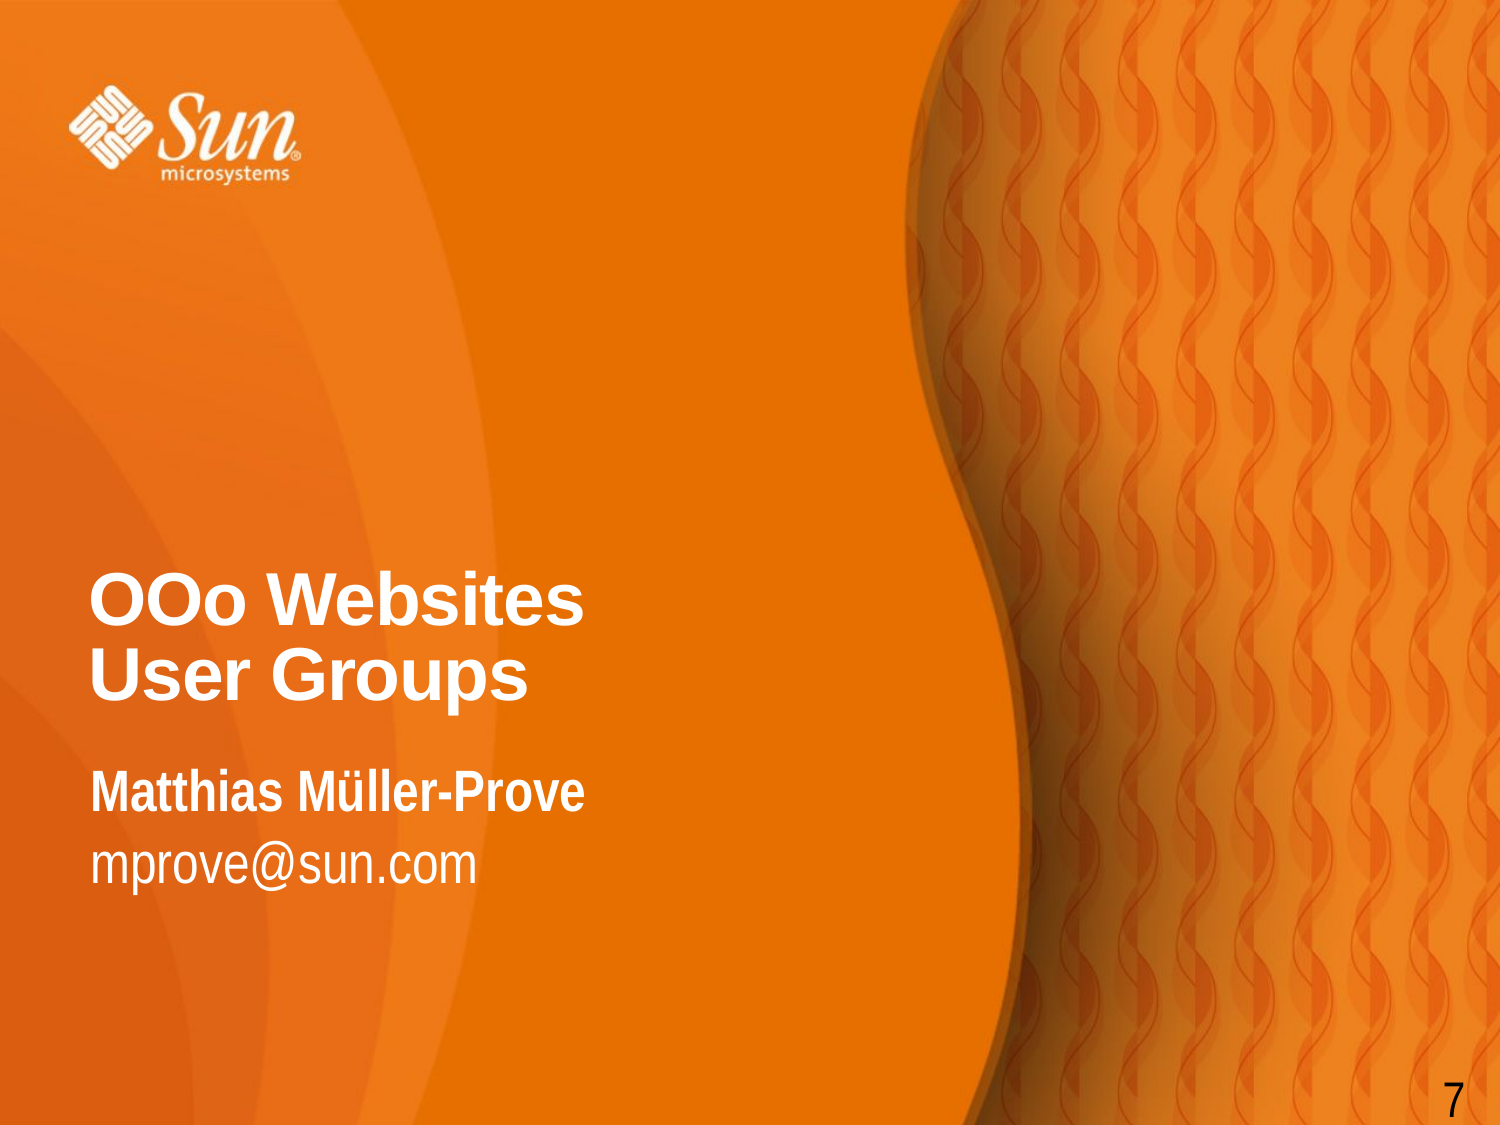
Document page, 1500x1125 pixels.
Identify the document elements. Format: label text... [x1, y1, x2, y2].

title OOo Websites User Groups [88, 527, 970, 716]
list Matthias Müller-Prove mprove@sun.com [90, 766, 1080, 969]
text_box 1 [1278, 1074, 1466, 1125]
picture [0, 0, 1500, 1125]
